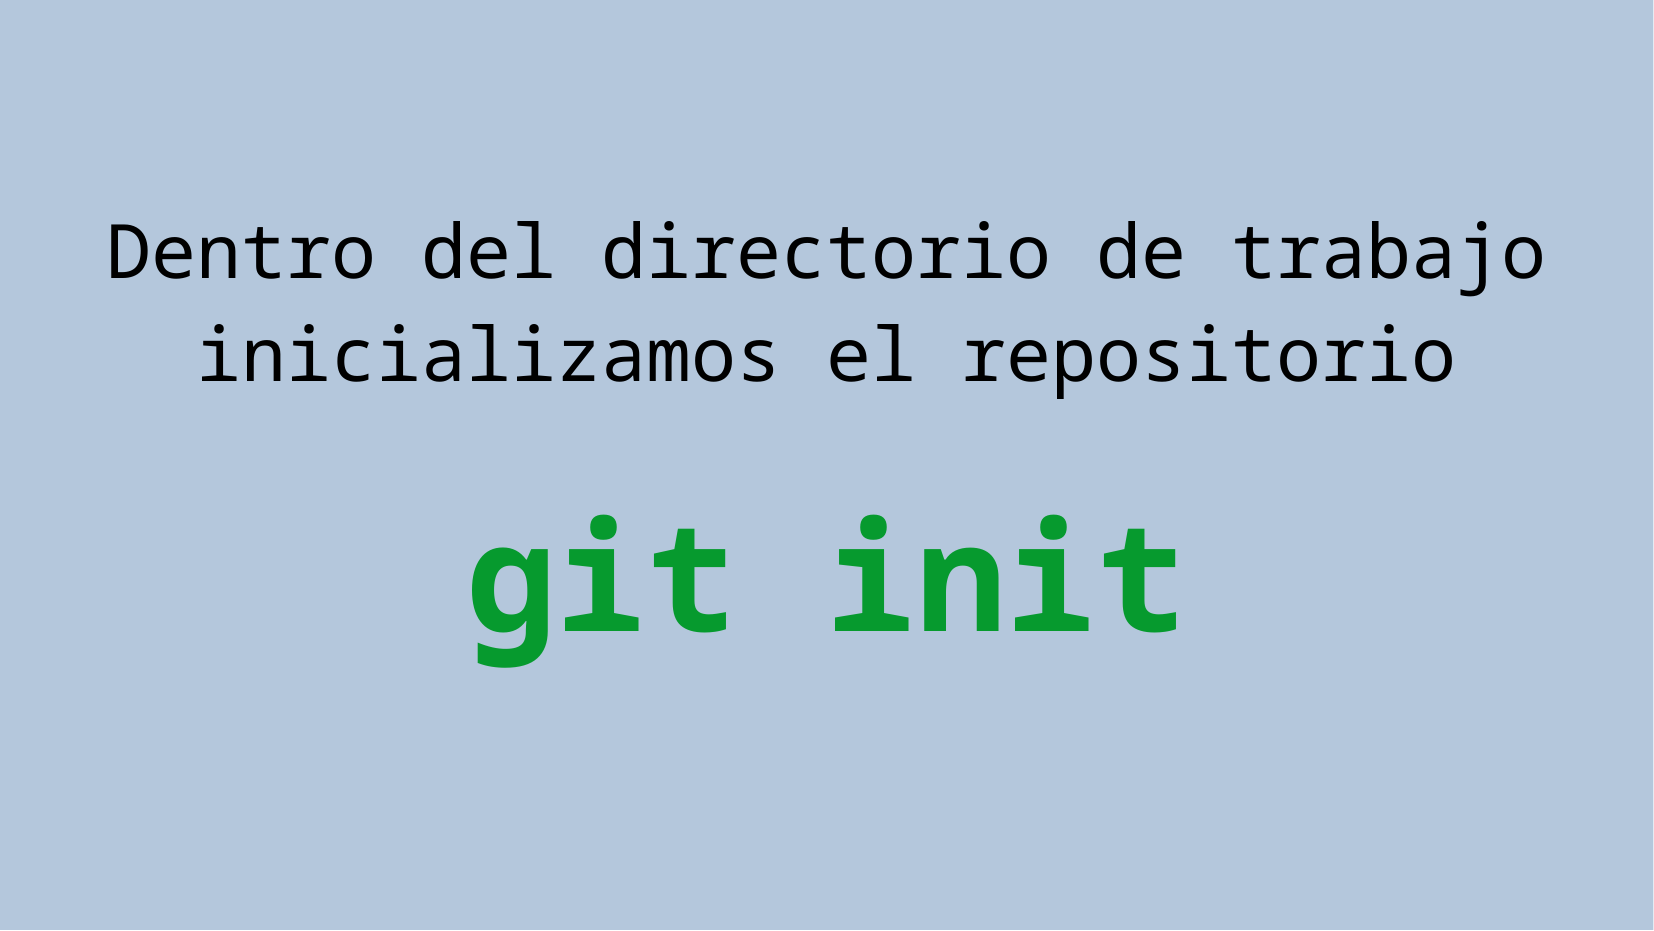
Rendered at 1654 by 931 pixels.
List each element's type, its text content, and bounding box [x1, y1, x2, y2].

subtitle Dentro del directorio de trabajo inicializamos el repositorio git init [82, 76, 1571, 797]
